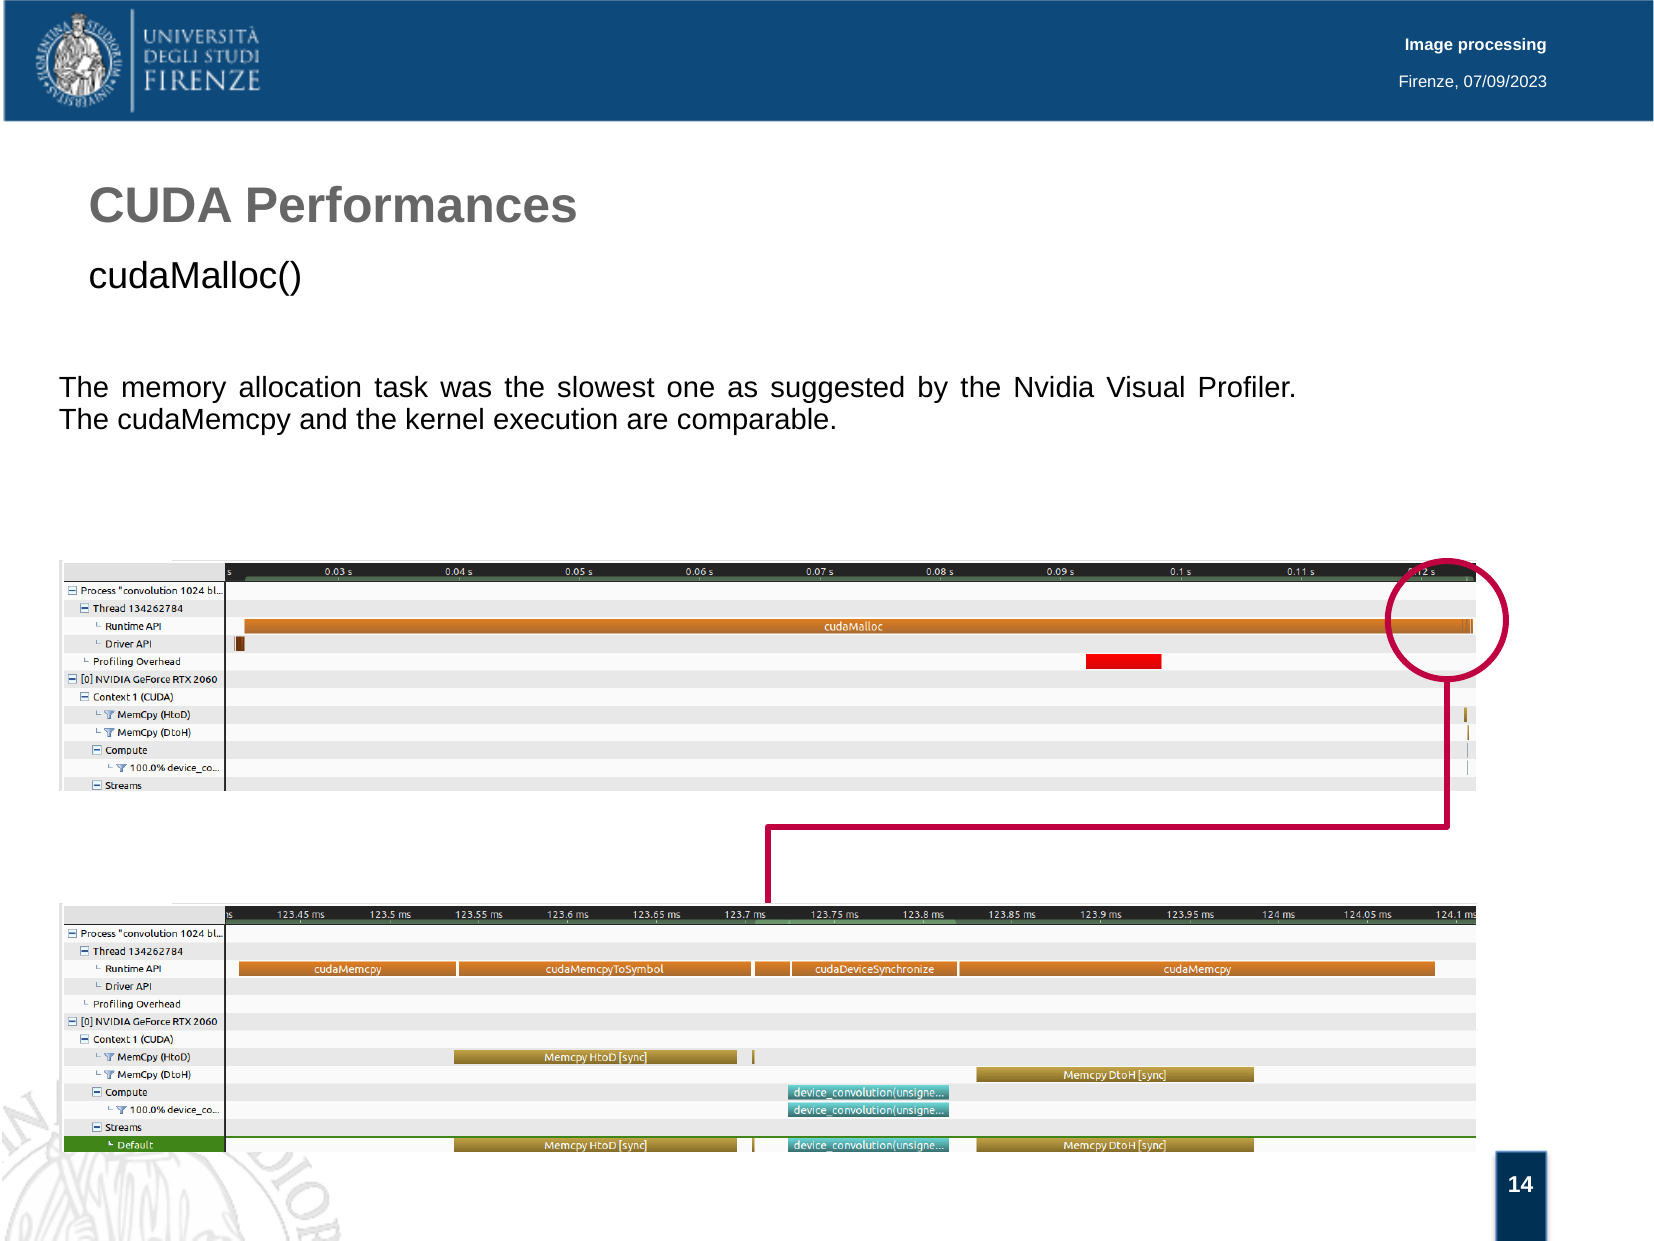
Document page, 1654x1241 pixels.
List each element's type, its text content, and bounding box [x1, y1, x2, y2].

text_box [1387, 561, 1506, 680]
text_box [561, 797, 1063, 886]
text_box Image processing Firenze, 07/09/2023 [685, 24, 1548, 102]
text_box 14 [1505, 1160, 1536, 1208]
picture [2, 0, 1654, 1241]
text_box [771, 828, 1063, 886]
text_box The memory allocation task was the slowest one as suggested by the Nvidia Visual Profiler. The cudaMemcpy and the kernel execution are comparable. [59, 354, 1300, 453]
text_box CUDA Performances cudaMalloc() [88, 149, 951, 297]
